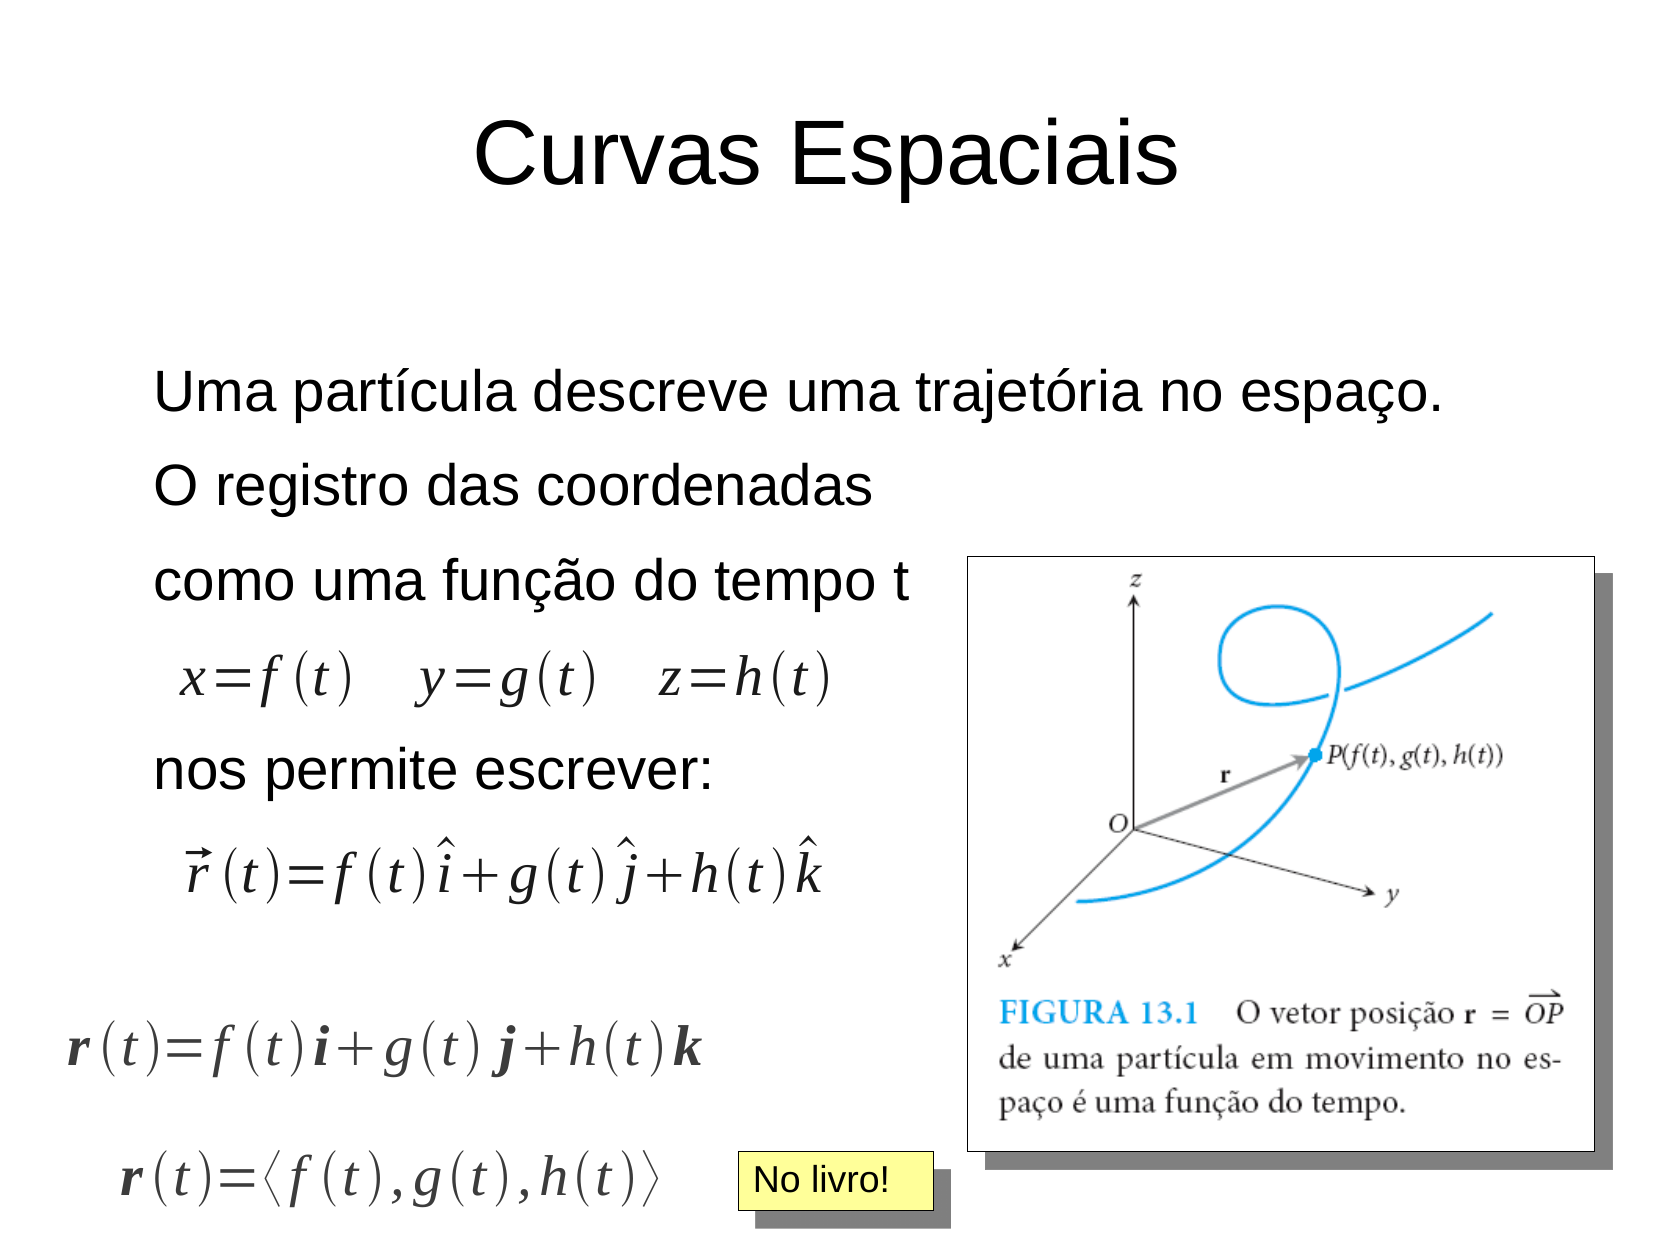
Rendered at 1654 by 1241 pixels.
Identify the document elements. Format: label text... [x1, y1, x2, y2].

text_box No livro! [738, 1151, 934, 1211]
list Uma partícula descreve uma trajetória no espaço. O registro das coordenadas como uma função do tempo t nos permite escrever: [82, 263, 1571, 1083]
chart [112, 1144, 666, 1211]
title Curvas Espaciais [82, 49, 1571, 257]
chart [177, 832, 827, 907]
picture [967, 556, 1595, 1152]
chart [171, 644, 839, 711]
chart [59, 1014, 709, 1081]
title Funções Vetoriais [77, 29, 1566, 207]
